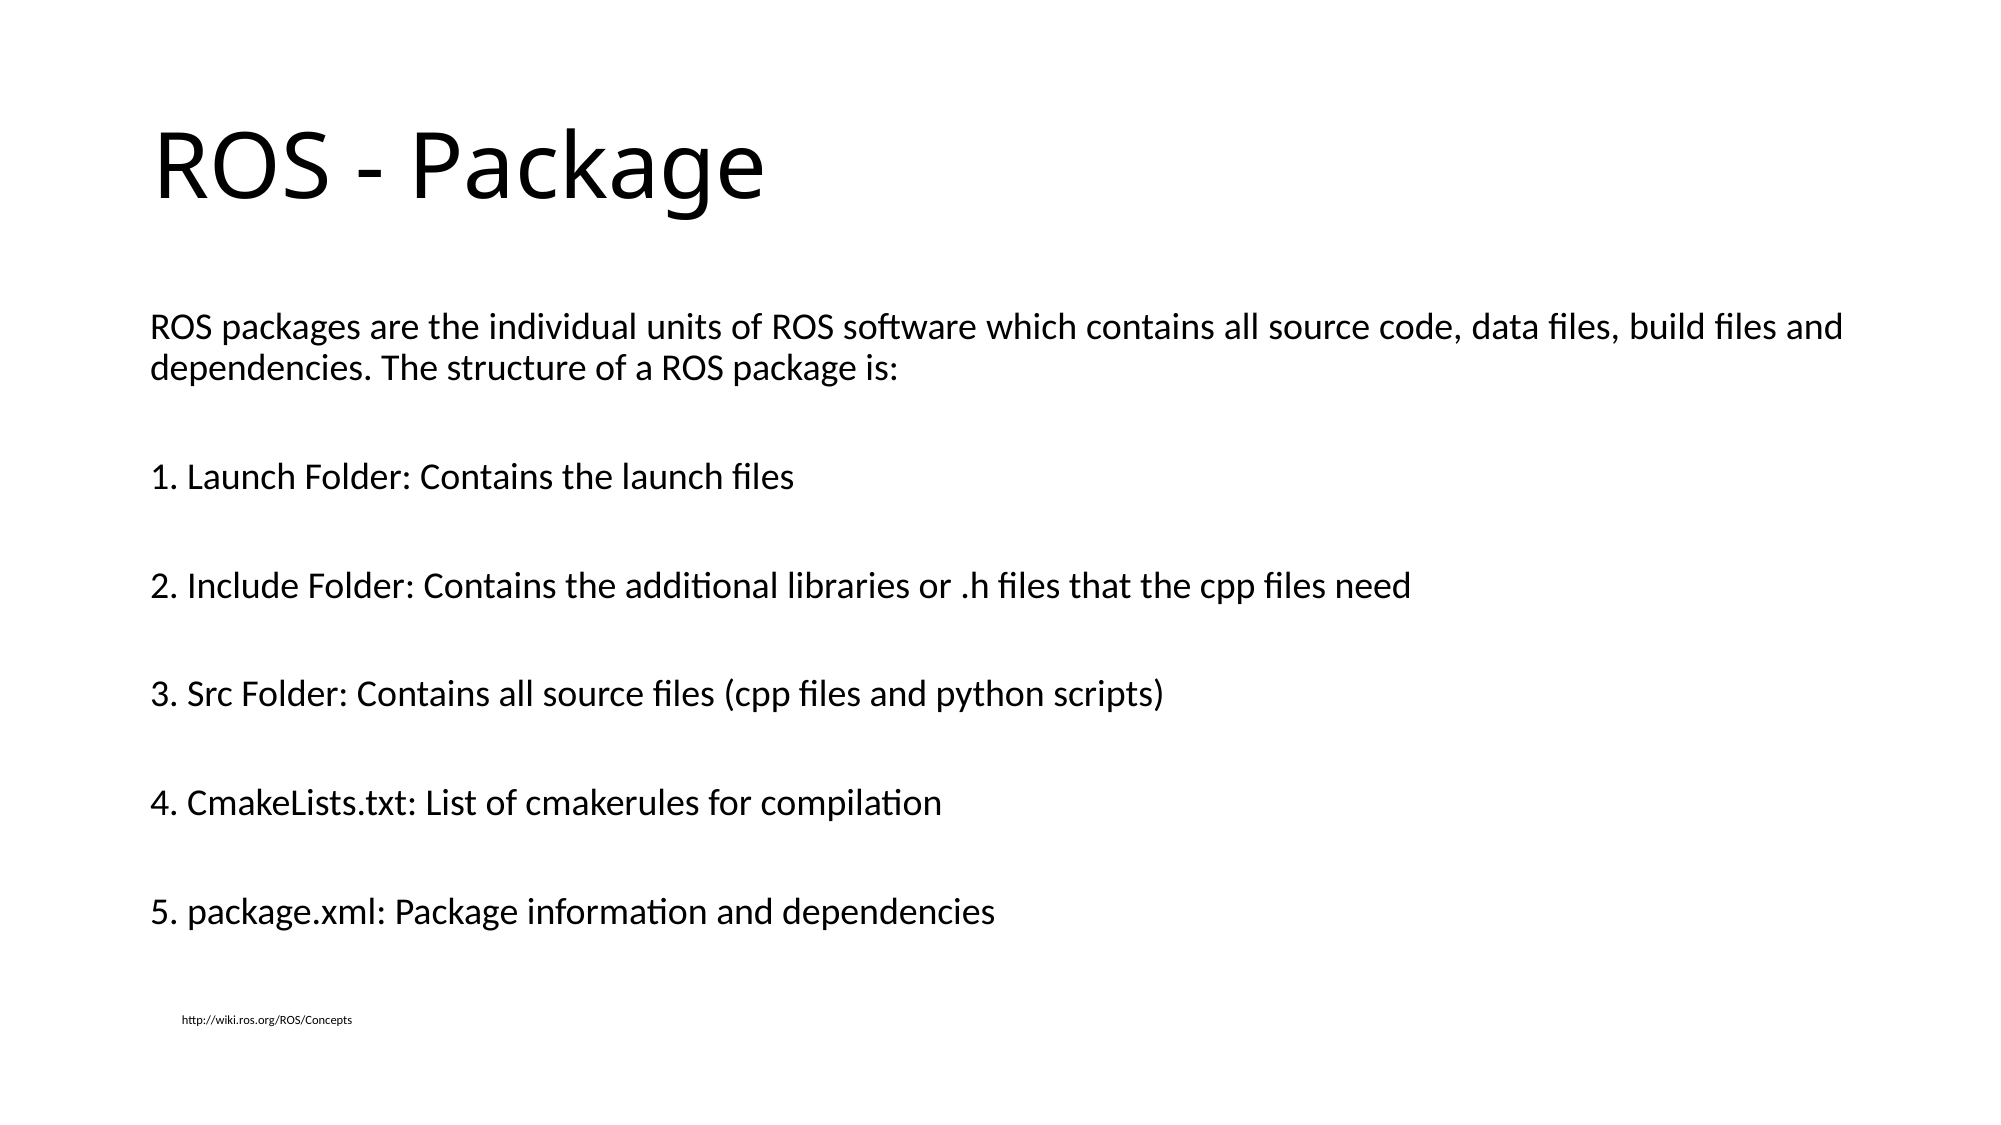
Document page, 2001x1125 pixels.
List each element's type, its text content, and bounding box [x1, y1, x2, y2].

text_box http://wiki.ros.org/ROS/Concepts [167, 1004, 368, 1035]
title ROS - Package [137, 59, 1863, 278]
list ROS packages are the individual units of ROS software which contains all source code, data files, build files and dependencies. The structure of a ROS package is: 1. Launch Folder: Contains the launch files 2. Include Folder: Contains the additional libraries or .h files that the cpp files need 3. Src Folder: Contains all source files (cpp files and python scripts) 4. CmakeLists.txt: List of cmakerules for compilation 5. package.xml: Package information and dependencies [135, 299, 1861, 946]
